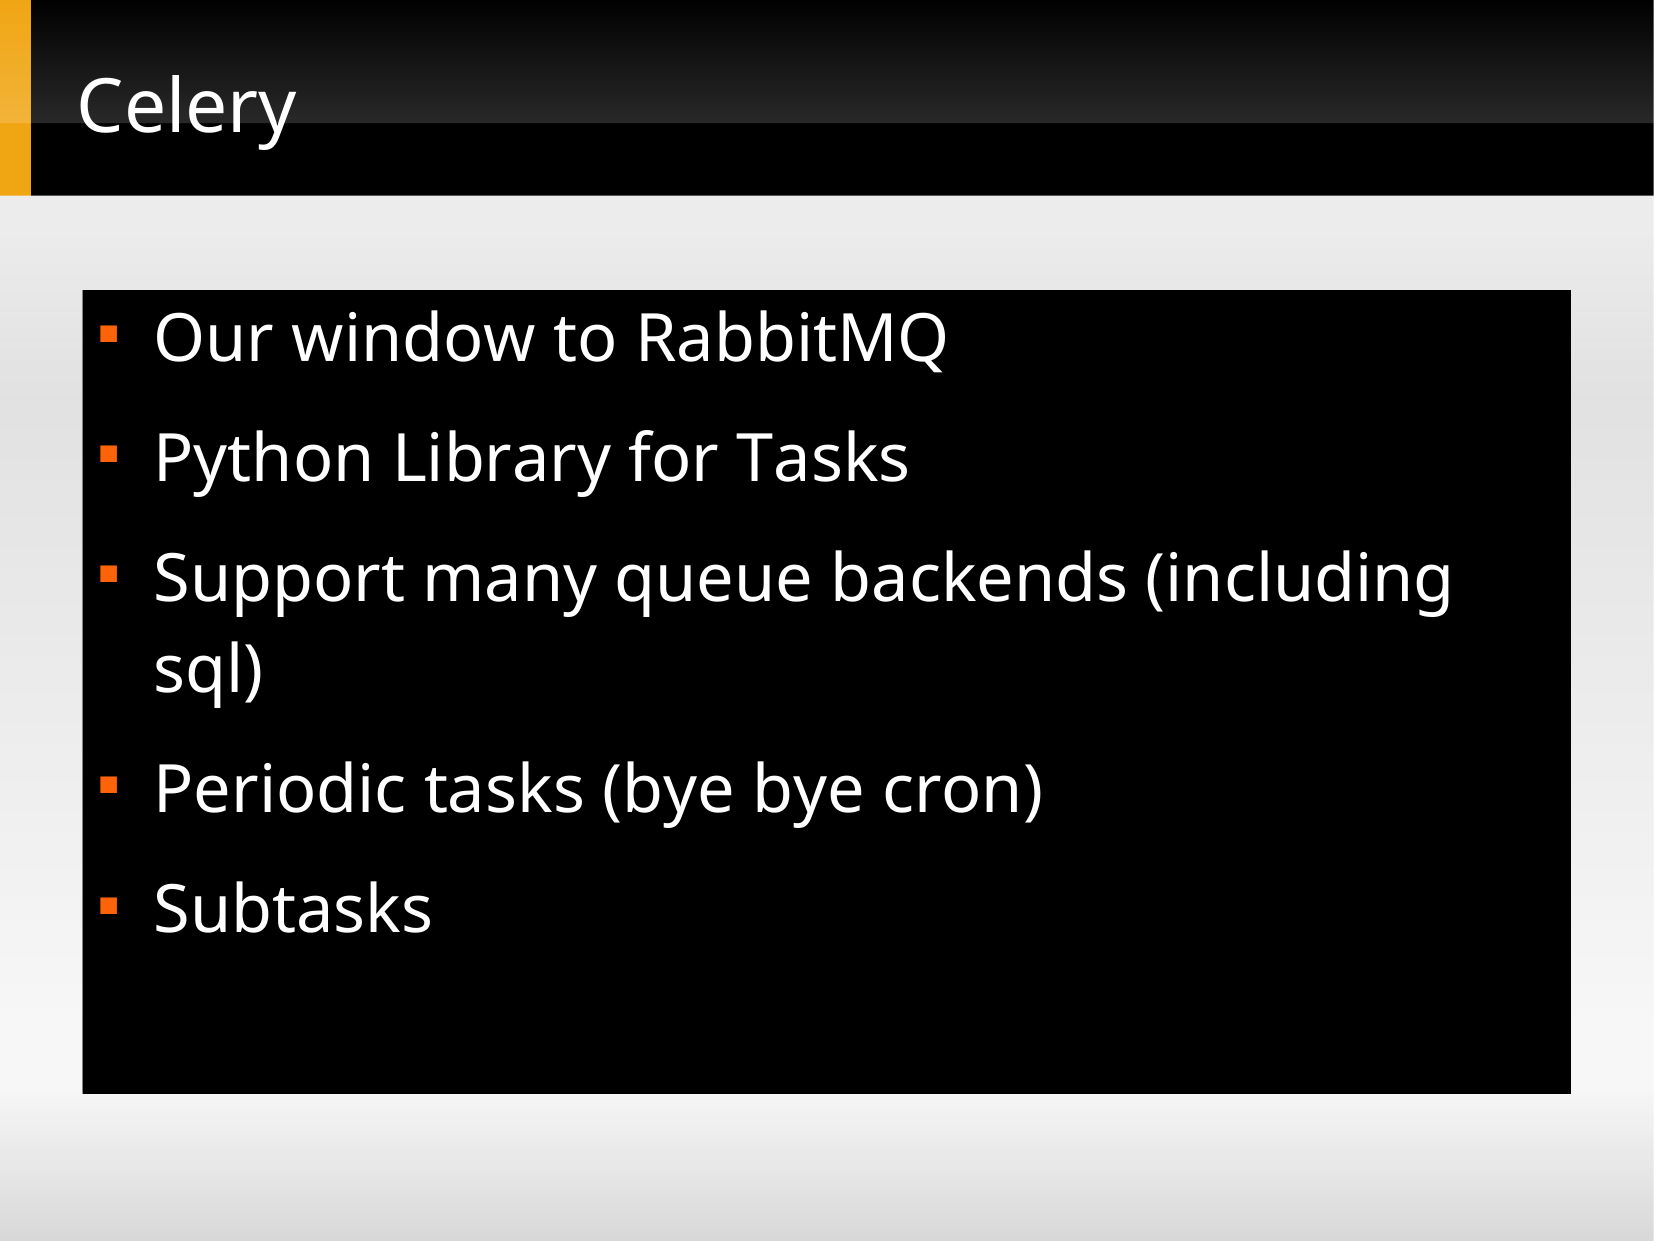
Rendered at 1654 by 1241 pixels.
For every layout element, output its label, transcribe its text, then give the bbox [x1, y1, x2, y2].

list Our window to RabbitMQ Python Library for Tasks Support many queue backends (including sql) Periodic tasks (bye bye cron) Subtasks [82, 290, 1571, 1094]
picture [0, 0, 1654, 1241]
title Celery [76, 7, 1565, 200]
